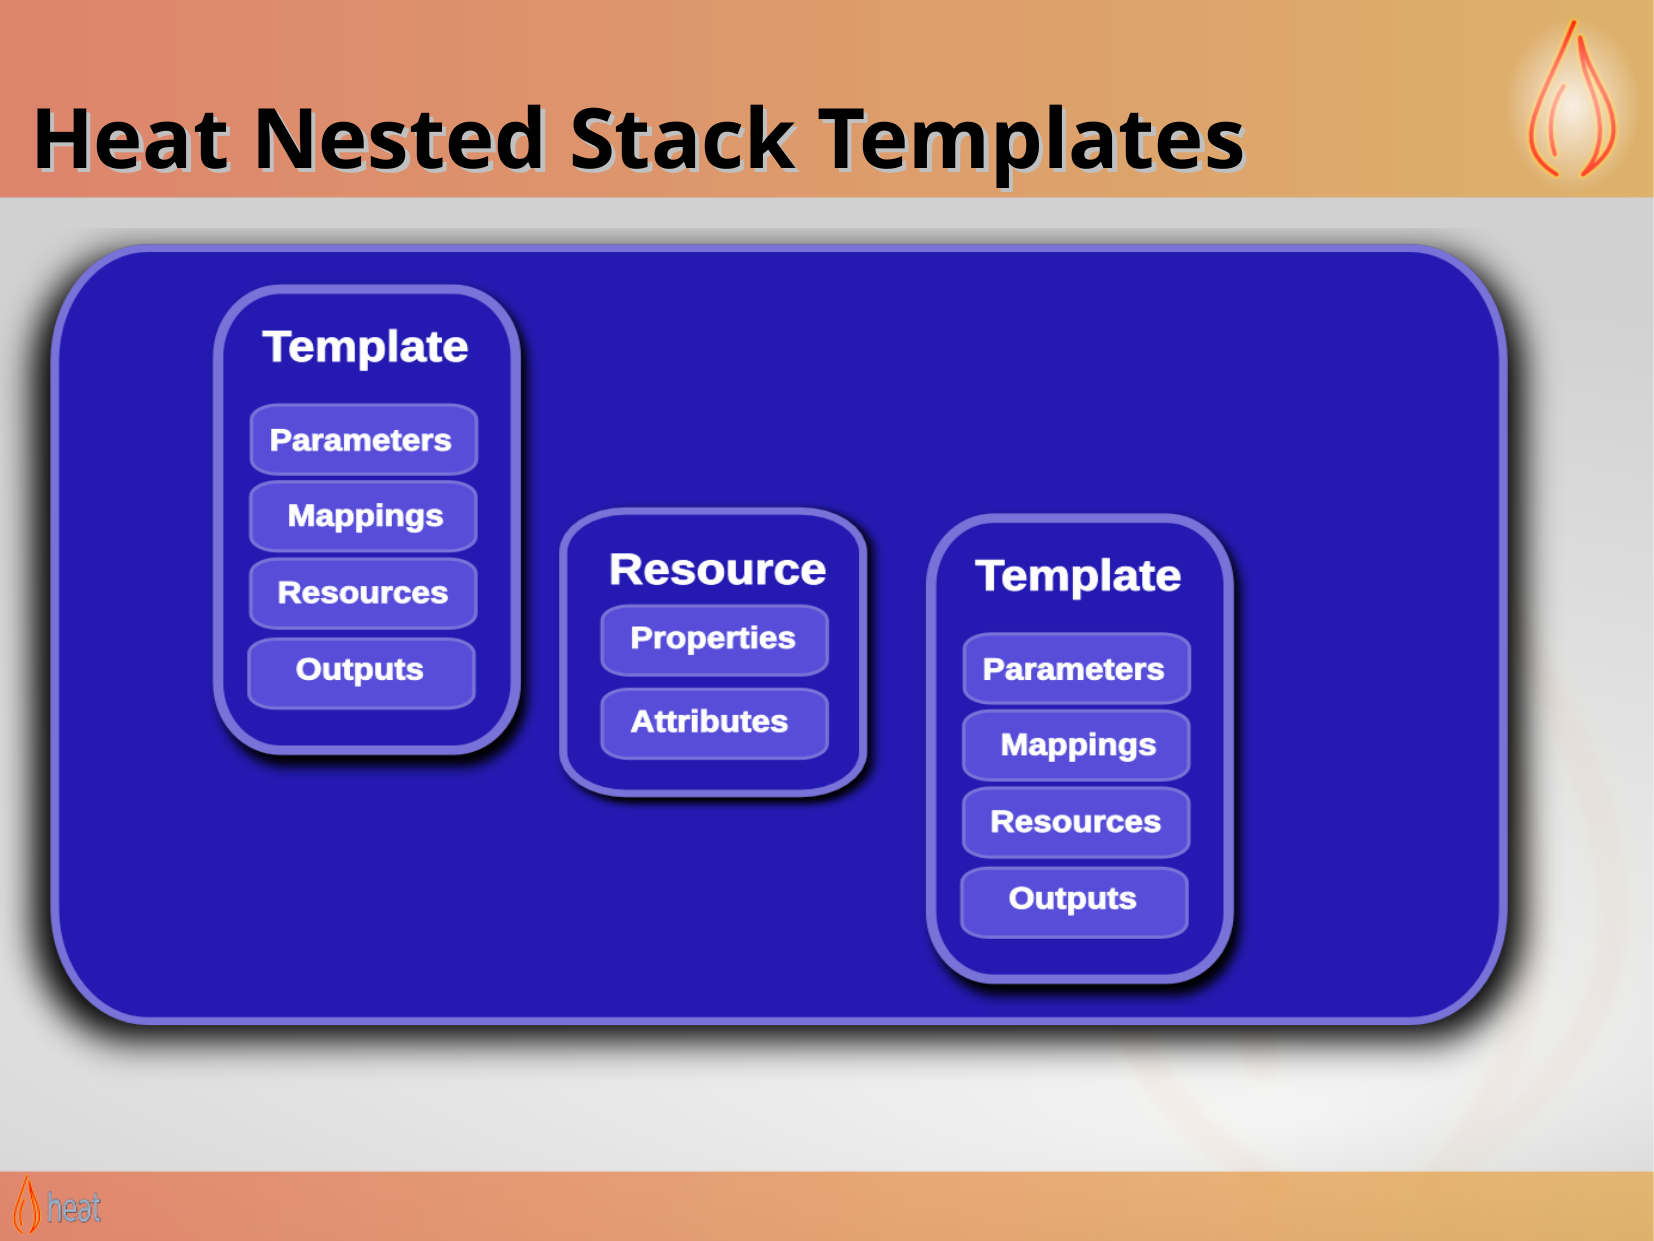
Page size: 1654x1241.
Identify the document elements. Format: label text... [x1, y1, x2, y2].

title Heat Nested Stack Templates [30, 23, 1606, 228]
picture [0, 0, 1654, 1241]
